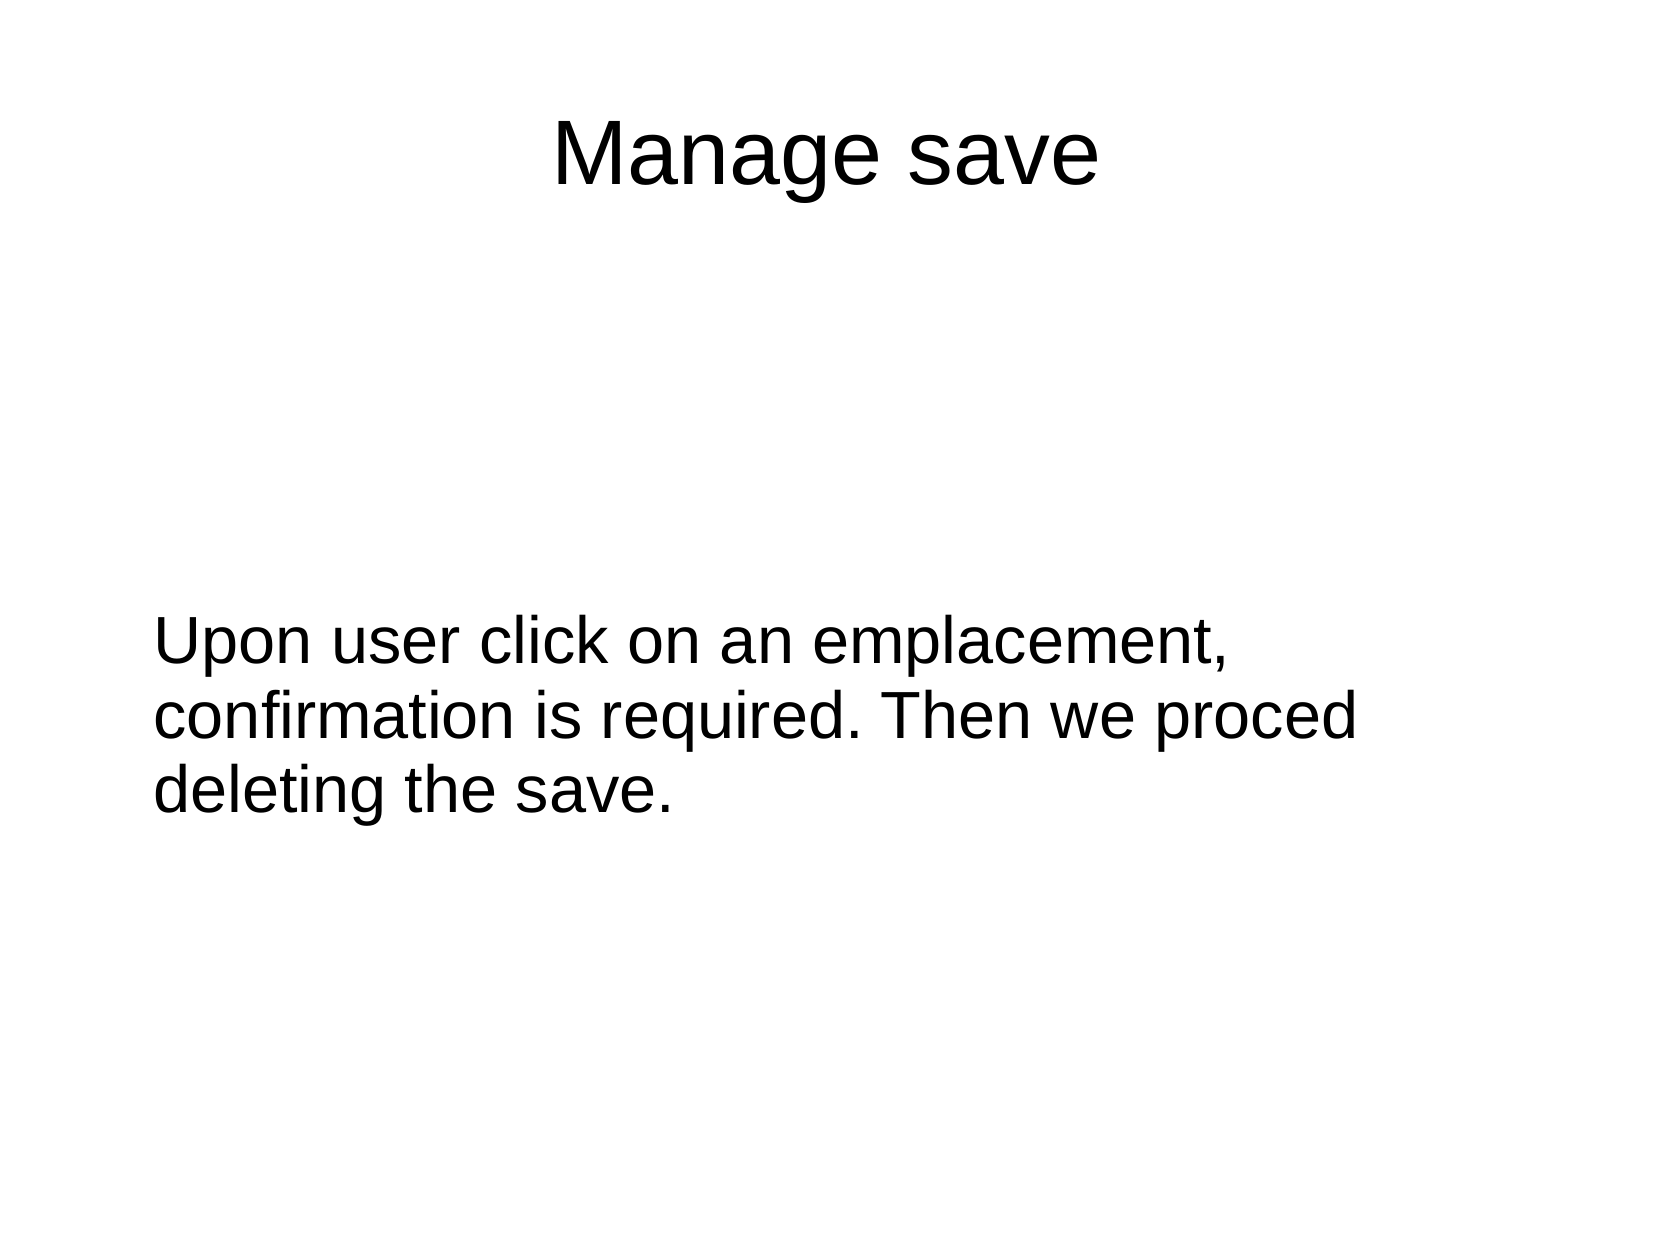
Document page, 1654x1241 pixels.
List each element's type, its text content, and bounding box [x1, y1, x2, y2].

list Upon user click on an emplacement, confirmation is required. Then we proced deleting the save. [82, 290, 1571, 1109]
title Manage save [82, 49, 1571, 257]
